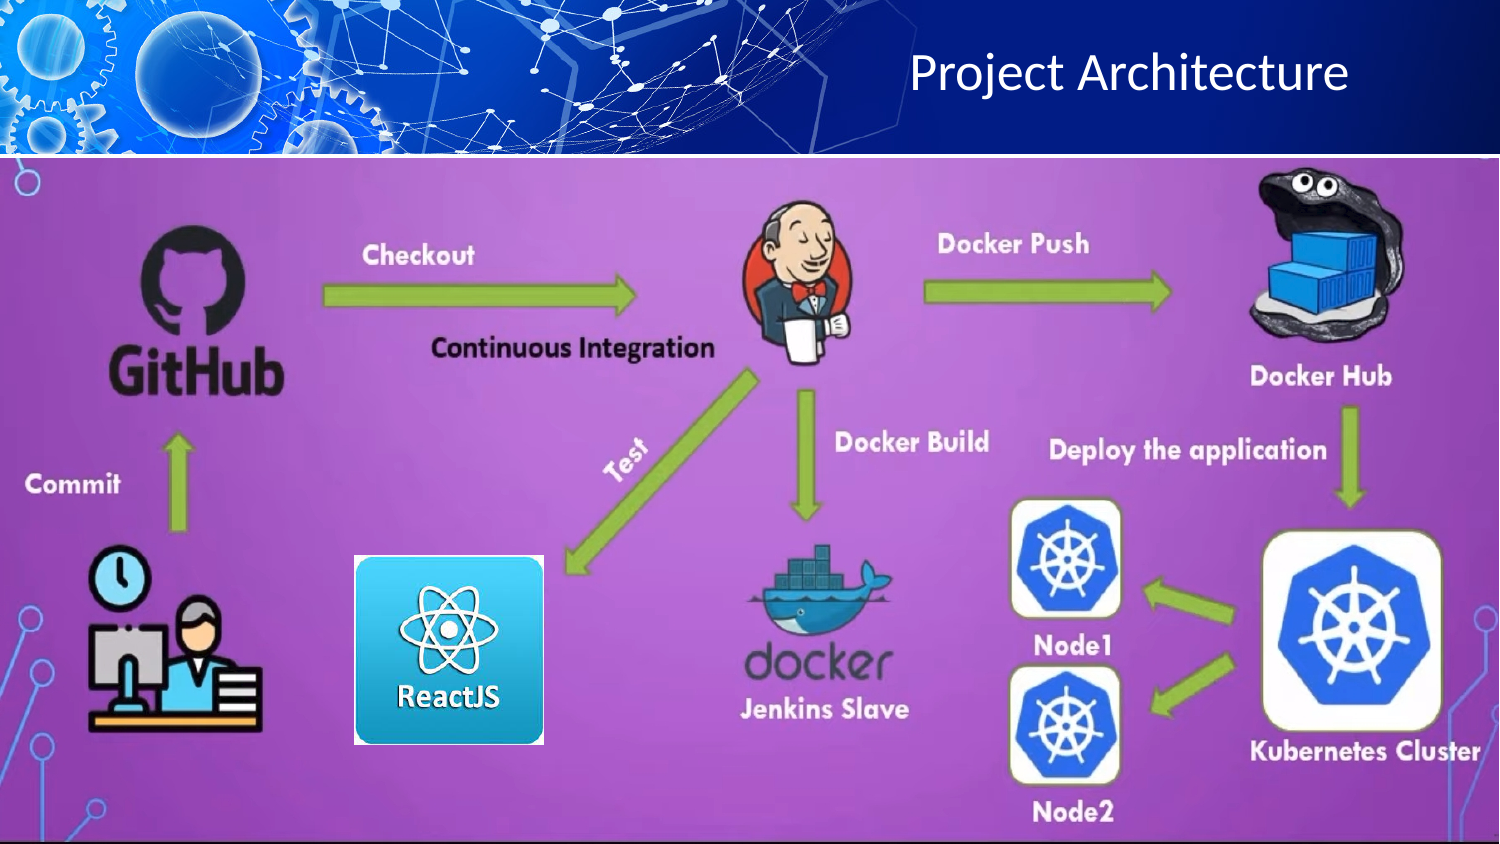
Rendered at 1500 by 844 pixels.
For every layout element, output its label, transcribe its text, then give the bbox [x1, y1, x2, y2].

picture [0, 0, 1500, 844]
title Project Architecture [909, 0, 1477, 153]
